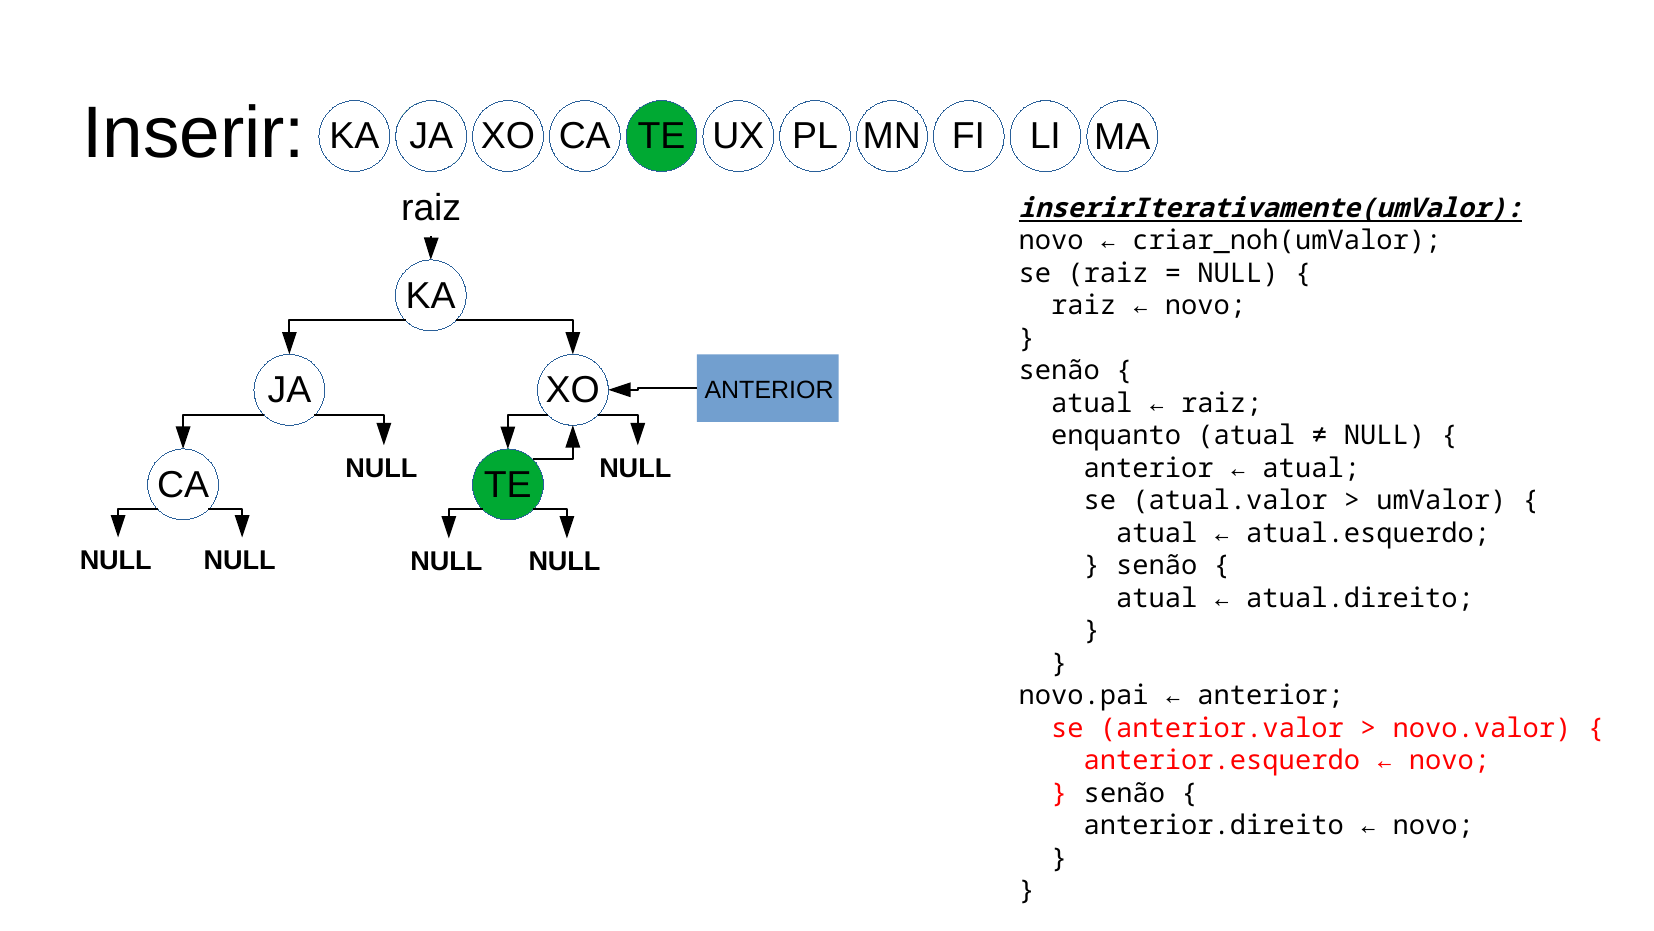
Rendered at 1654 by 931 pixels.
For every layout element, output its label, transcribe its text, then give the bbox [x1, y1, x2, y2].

title Inserir: [82, 54, 1571, 211]
text_box XO [472, 100, 544, 172]
text_box MN [856, 100, 928, 172]
text_box TE [472, 448, 544, 520]
text_box JA [253, 354, 325, 426]
text_box KA [318, 100, 390, 172]
text_box PL [784, 100, 851, 172]
text_box [744, 118, 786, 212]
text_box NULL [395, 538, 502, 584]
text_box LI [1010, 100, 1081, 172]
text_box JA [395, 100, 467, 172]
text_box ANTERIOR [689, 368, 851, 412]
text_box CA [549, 100, 621, 172]
text_box NULL [64, 537, 172, 583]
text_box raiz [386, 179, 477, 237]
text_box NULL [188, 537, 296, 583]
text_box NULL [513, 538, 621, 584]
text_box [696, 412, 839, 422]
text_box MA [1086, 100, 1158, 172]
text_box XO [537, 354, 609, 426]
text_box KA [395, 259, 467, 331]
text_box CA [147, 448, 219, 520]
text_box NULL [330, 445, 438, 491]
text_box [696, 354, 839, 368]
text_box TE [626, 100, 697, 172]
text_box FI [933, 100, 1005, 172]
text_box inserirIterativamente(umValor): novo ← criar_noh(umValor); se (raiz = NULL) { raiz ← novo; } senão { atual ← raiz; enquanto (atual ≠ NULL) { anterior ← atual; se (atual.valor > umValor) { atual ← atual.esquerdo; } senão { atual ← atual.direito; } } novo.pai ← anterior; se (anterior.valor > novo.valor) { anterior.esquerdo ← novo; } senão { anterior.direito ← novo; } } [1003, 182, 1654, 931]
text_box NULL [584, 445, 691, 491]
text_box UX [702, 100, 769, 172]
